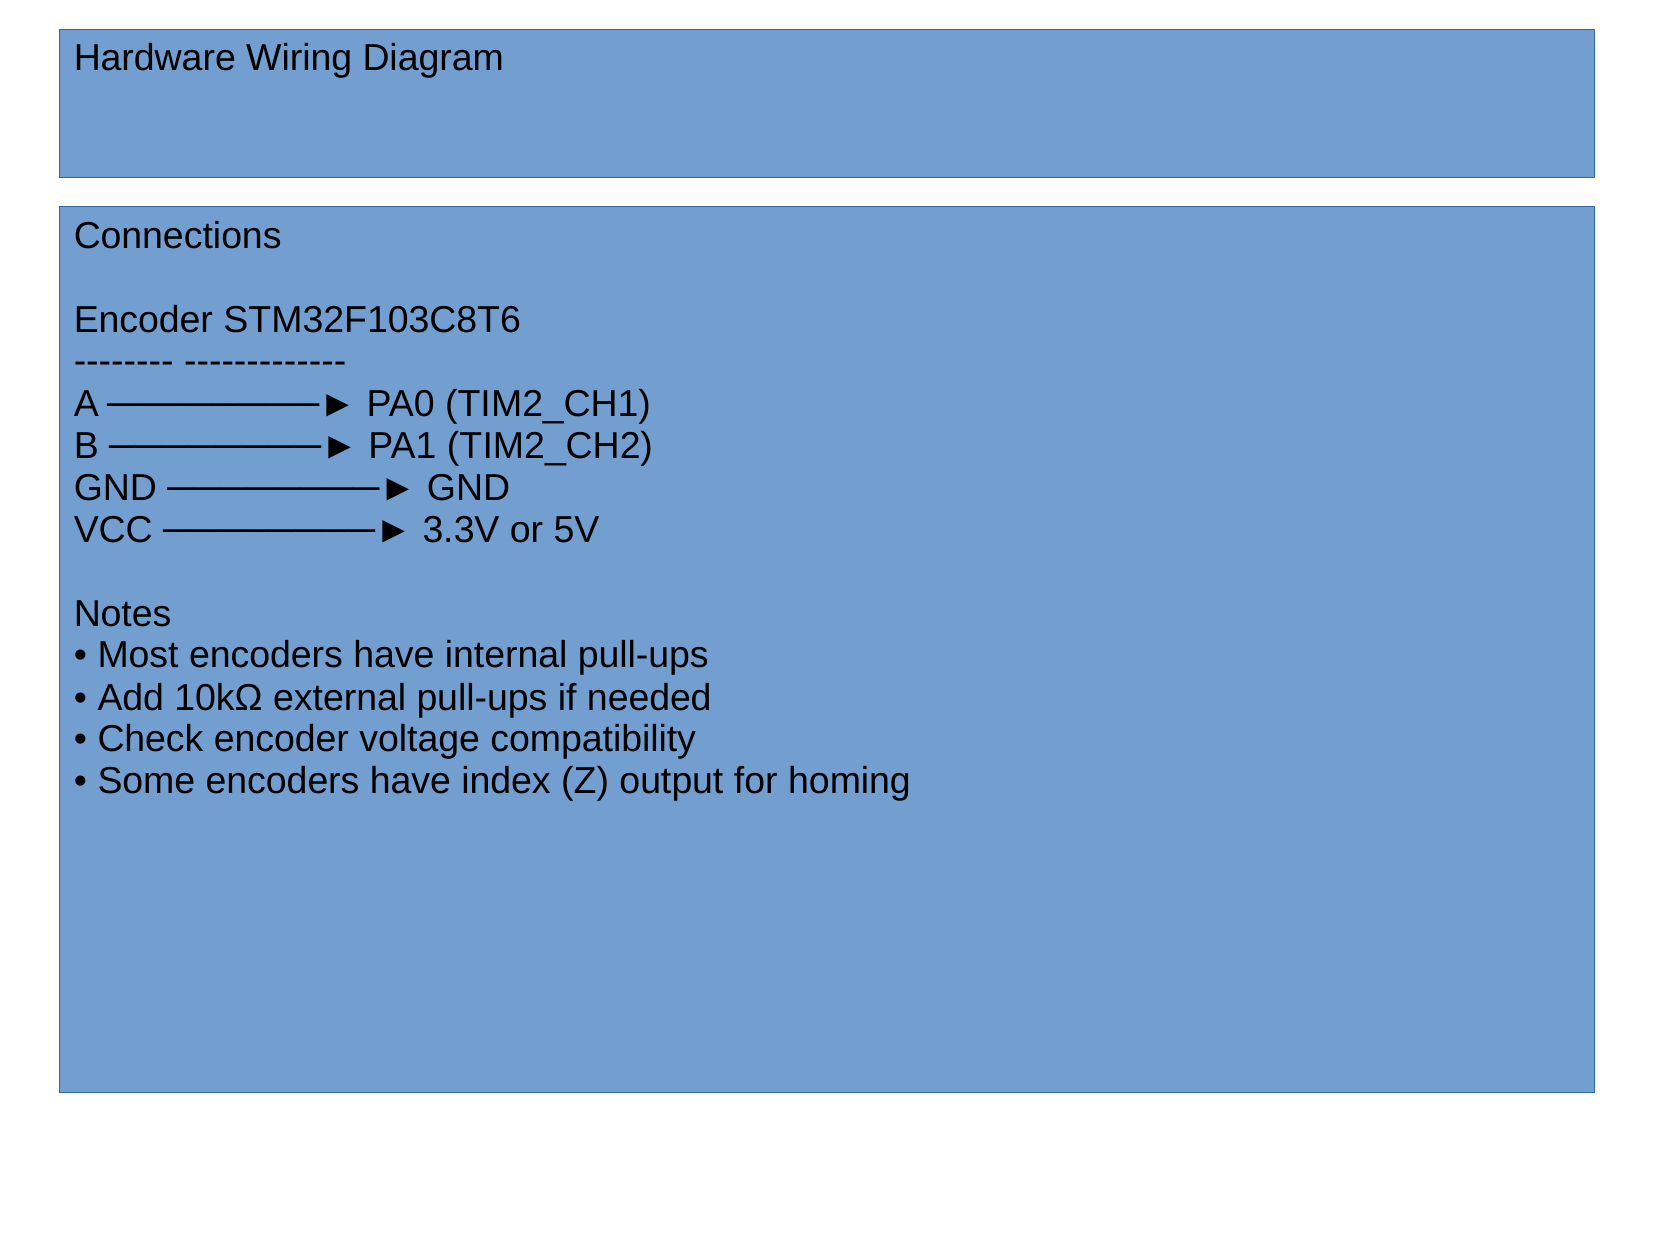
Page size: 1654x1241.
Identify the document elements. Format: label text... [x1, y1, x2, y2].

text_box Hardware Wiring Diagram [59, 29, 1595, 178]
text_box Connections Encoder STM32F103C8T6 -------- ------------- A ────────► PA0 (TIM2_CH1) B ────────► PA1 (TIM2_CH2) GND ────────► GND VCC ────────► 3.3V or 5V Notes • Most encoders have internal pull-ups • Add 10kΩ external pull-ups if needed • Check encoder voltage compatibility • Some encoders have index (Z) output for homing [59, 206, 1595, 1093]
